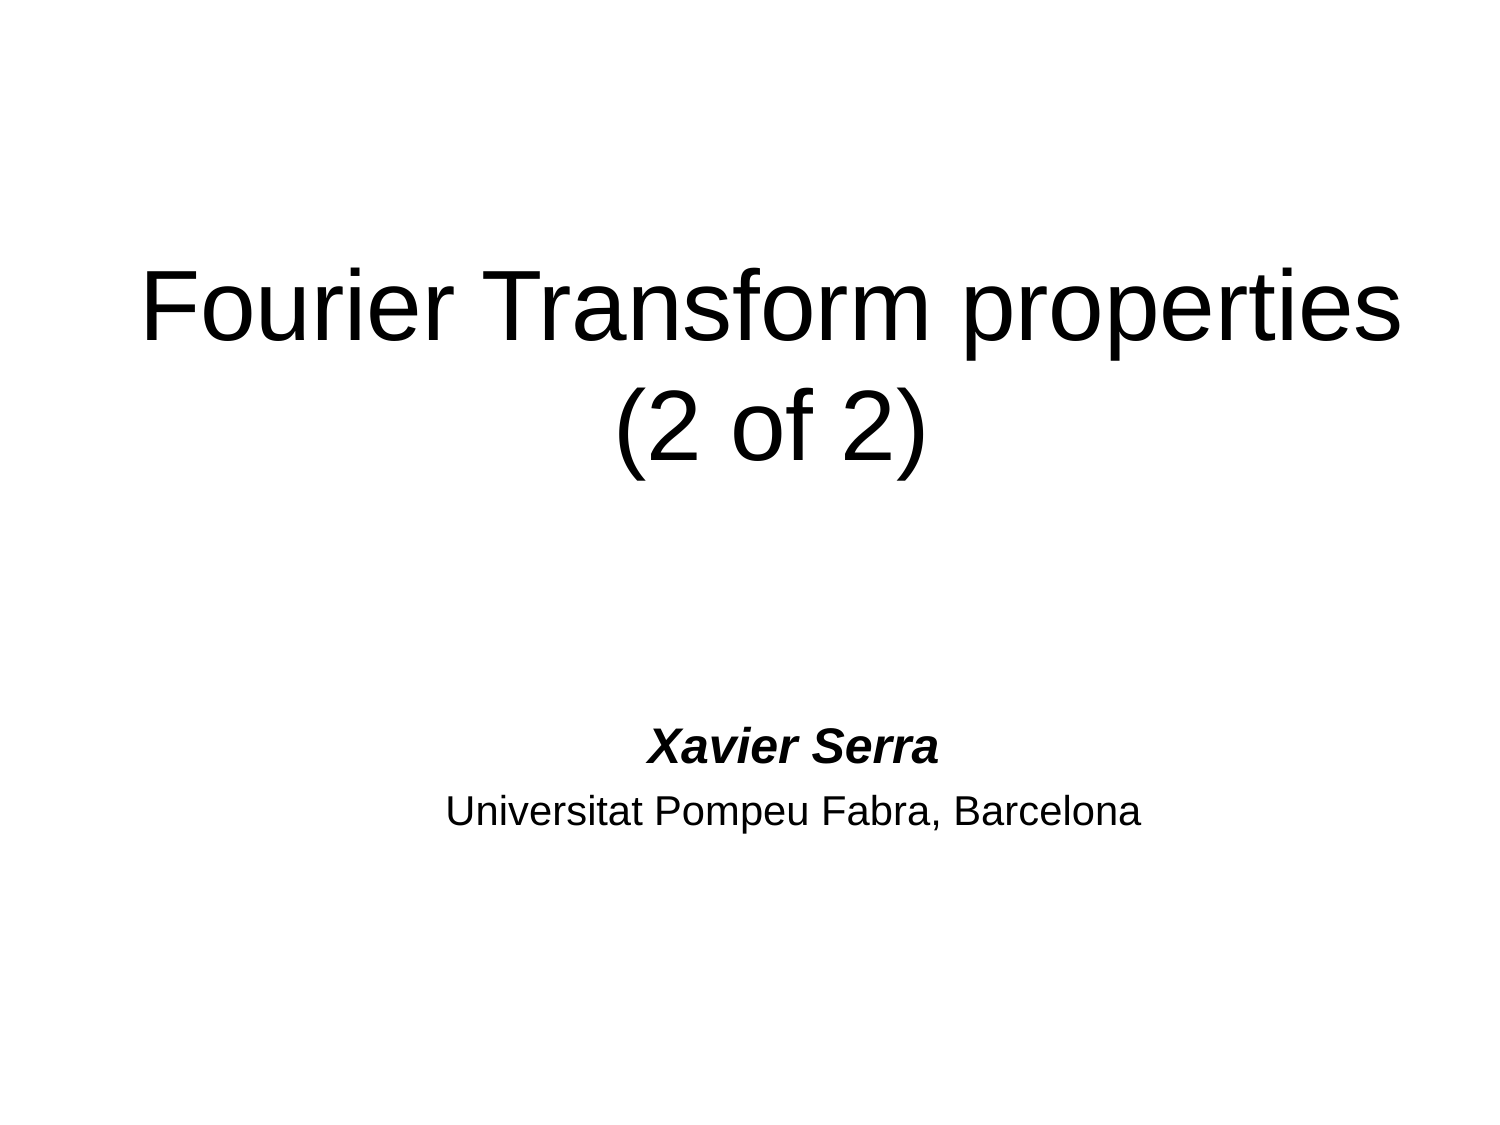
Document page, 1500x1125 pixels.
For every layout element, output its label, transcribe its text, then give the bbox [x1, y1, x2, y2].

text_box Xavier Serra Universitat Pompeu Fabra, Barcelona [337, 710, 1250, 887]
title Fourier Transform properties (2 of 2) [63, 90, 1444, 631]
